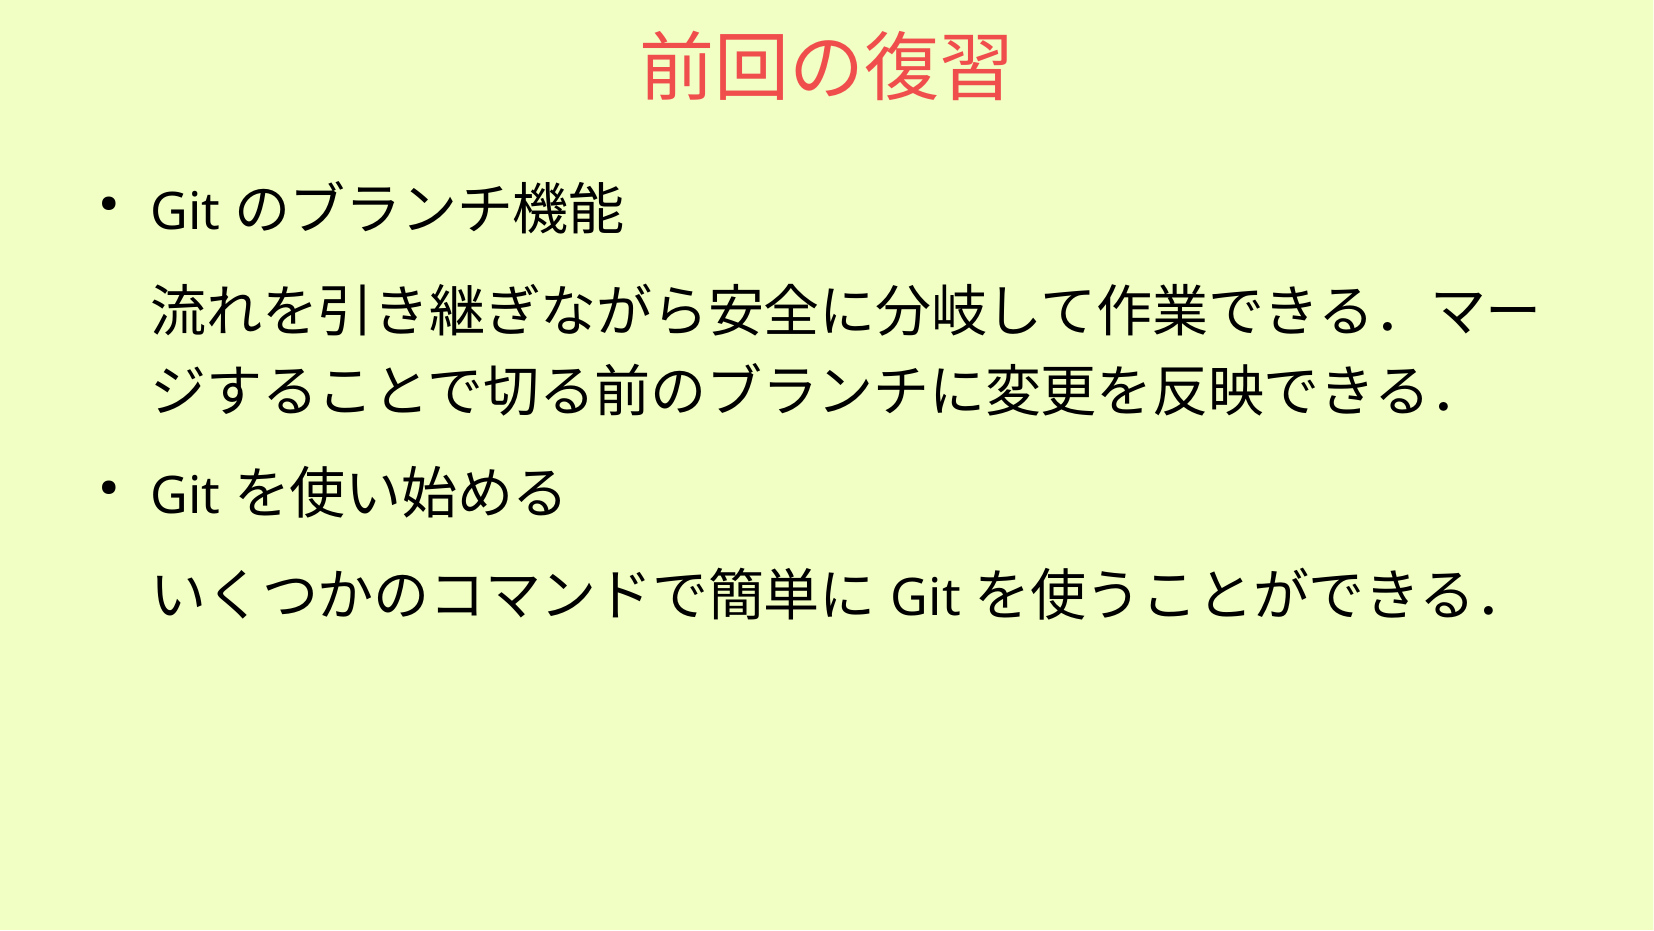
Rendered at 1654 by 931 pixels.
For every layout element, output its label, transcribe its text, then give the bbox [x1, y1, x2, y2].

title 前回の復習 [82, 8, 1571, 116]
list Gitのブランチ機能 流れを引き継ぎながら安全に分岐して作業できる．マージすることで切る前のブランチに変更を反映できる． Gitを使い始める いくつかのコマンドで簡単にGitを使うことができる． [82, 164, 1572, 780]
